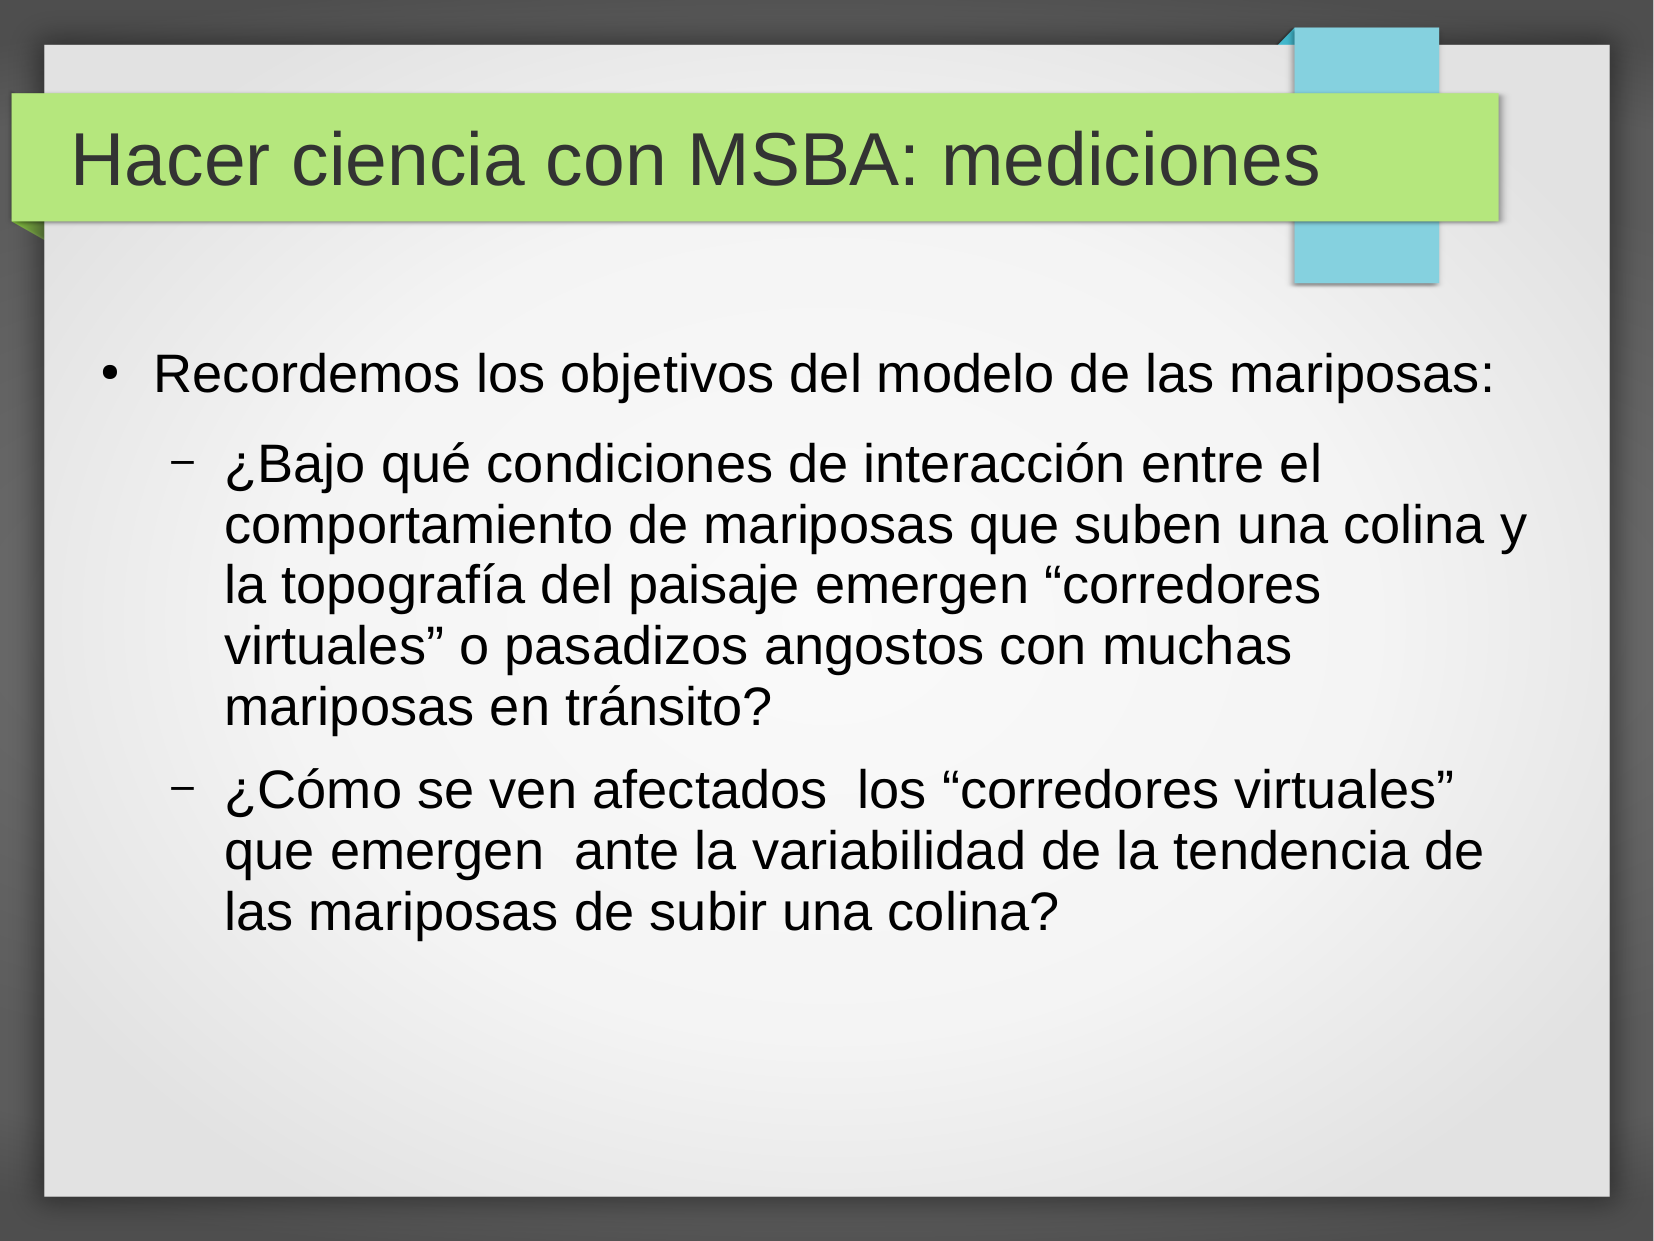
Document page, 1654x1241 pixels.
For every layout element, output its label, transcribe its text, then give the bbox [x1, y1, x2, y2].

title Hacer ciencia con MSBA: mediciones [70, 106, 1359, 213]
list Recordemos los objetivos del modelo de las mariposas: ¿Bajo qué condiciones de interacción entre el comportamiento de mariposas que suben una colina y la topografía del paisaje emergen “corredores virtuales” o pasadizos angostos con muchas mariposas en tránsito? ¿Cómo se ven afectados los “corredores virtuales” que emergen ante la variabilidad de la tendencia de las mariposas de subir una colina? [82, 343, 1538, 1063]
picture [0, 0, 1654, 1241]
